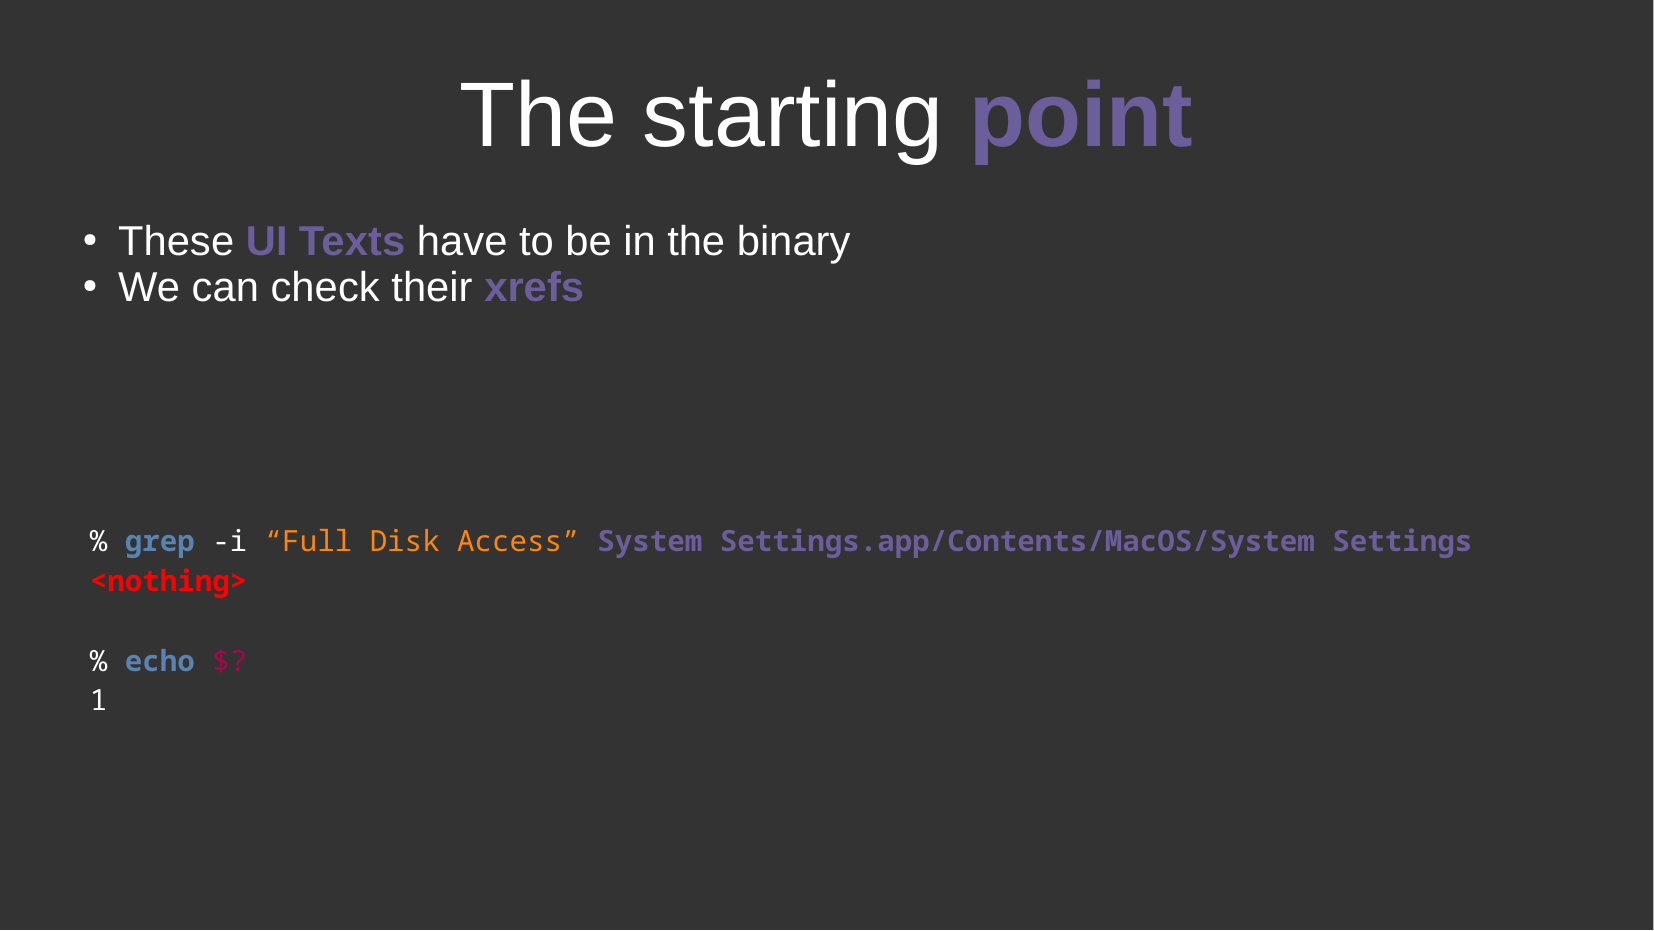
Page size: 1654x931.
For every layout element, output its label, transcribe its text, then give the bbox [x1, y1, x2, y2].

title The starting point [82, 37, 1571, 193]
subtitle These UI Texts have to be in the binary We can check their xrefs [82, 217, 1571, 338]
text_box % grep -i “Full Disk Access” System Settings.app/Contents/MacOS/System Settings <nothing> % echo $? 1 [75, 375, 1613, 826]
